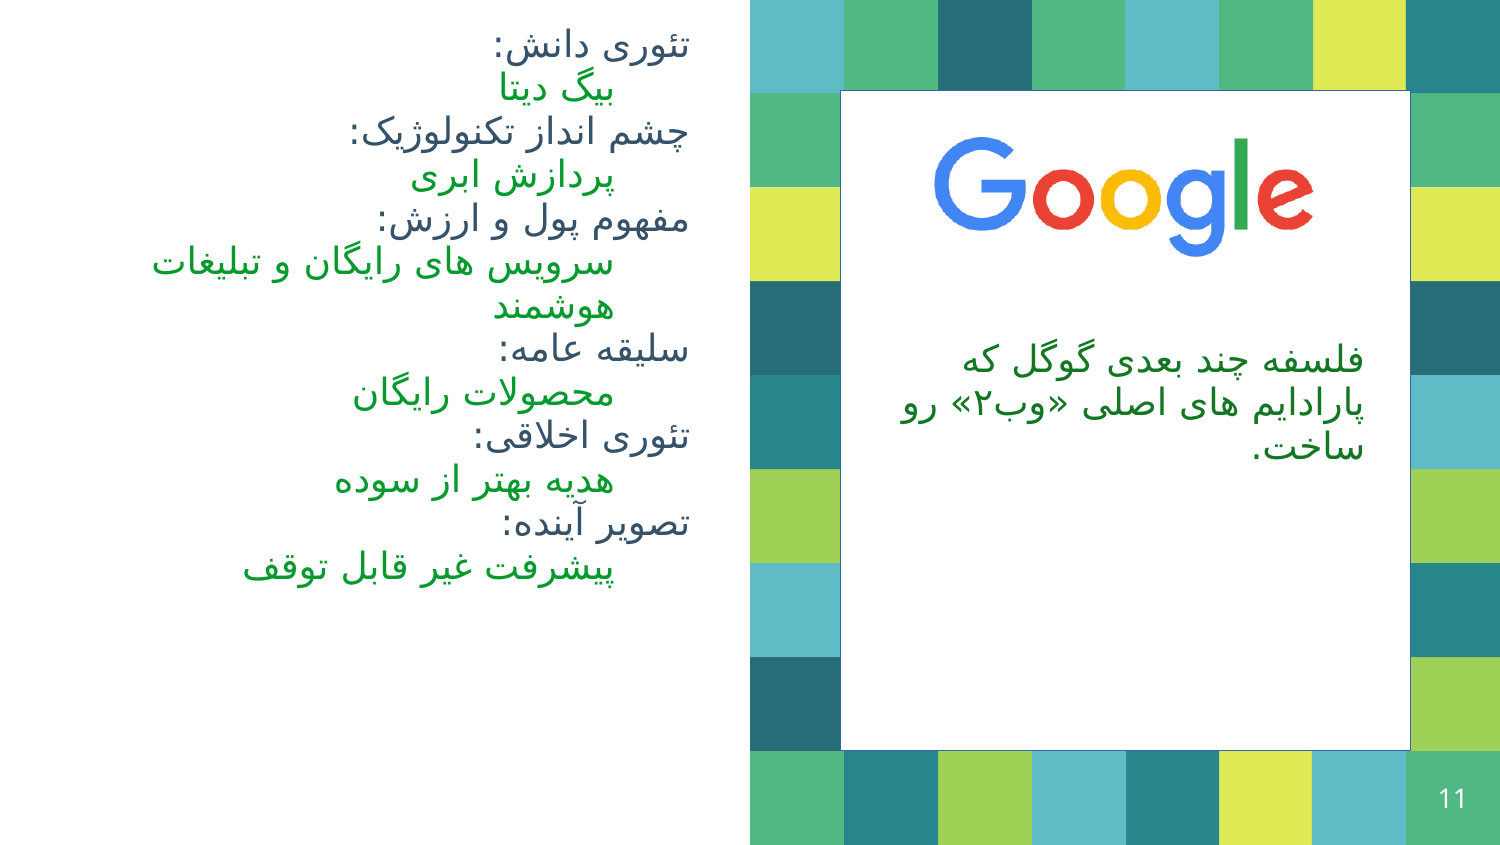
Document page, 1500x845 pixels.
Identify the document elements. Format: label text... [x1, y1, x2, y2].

text_box تئوری دانش: بیگ دیتا چشم انداز تکنولوژیک: پردازش ابری مفهوم پول و ارزش: سرویس های رایگان و تبلیغات هوشمند سلیقه عامه: محصولات رایگان تئوری اخلاقی: هدیه بهتر از سوده تصویر آینده: پیشرفت غیر قابل توقف [60, 15, 706, 845]
picture [925, 0, 1322, 330]
text_box [840, 90, 1411, 751]
text_box فلسفه چند بعدی گوگل که پارادایم های اصلی «وب۲» رو ساخت. [885, 330, 1381, 522]
text_box 11 [1405, 750, 1500, 845]
